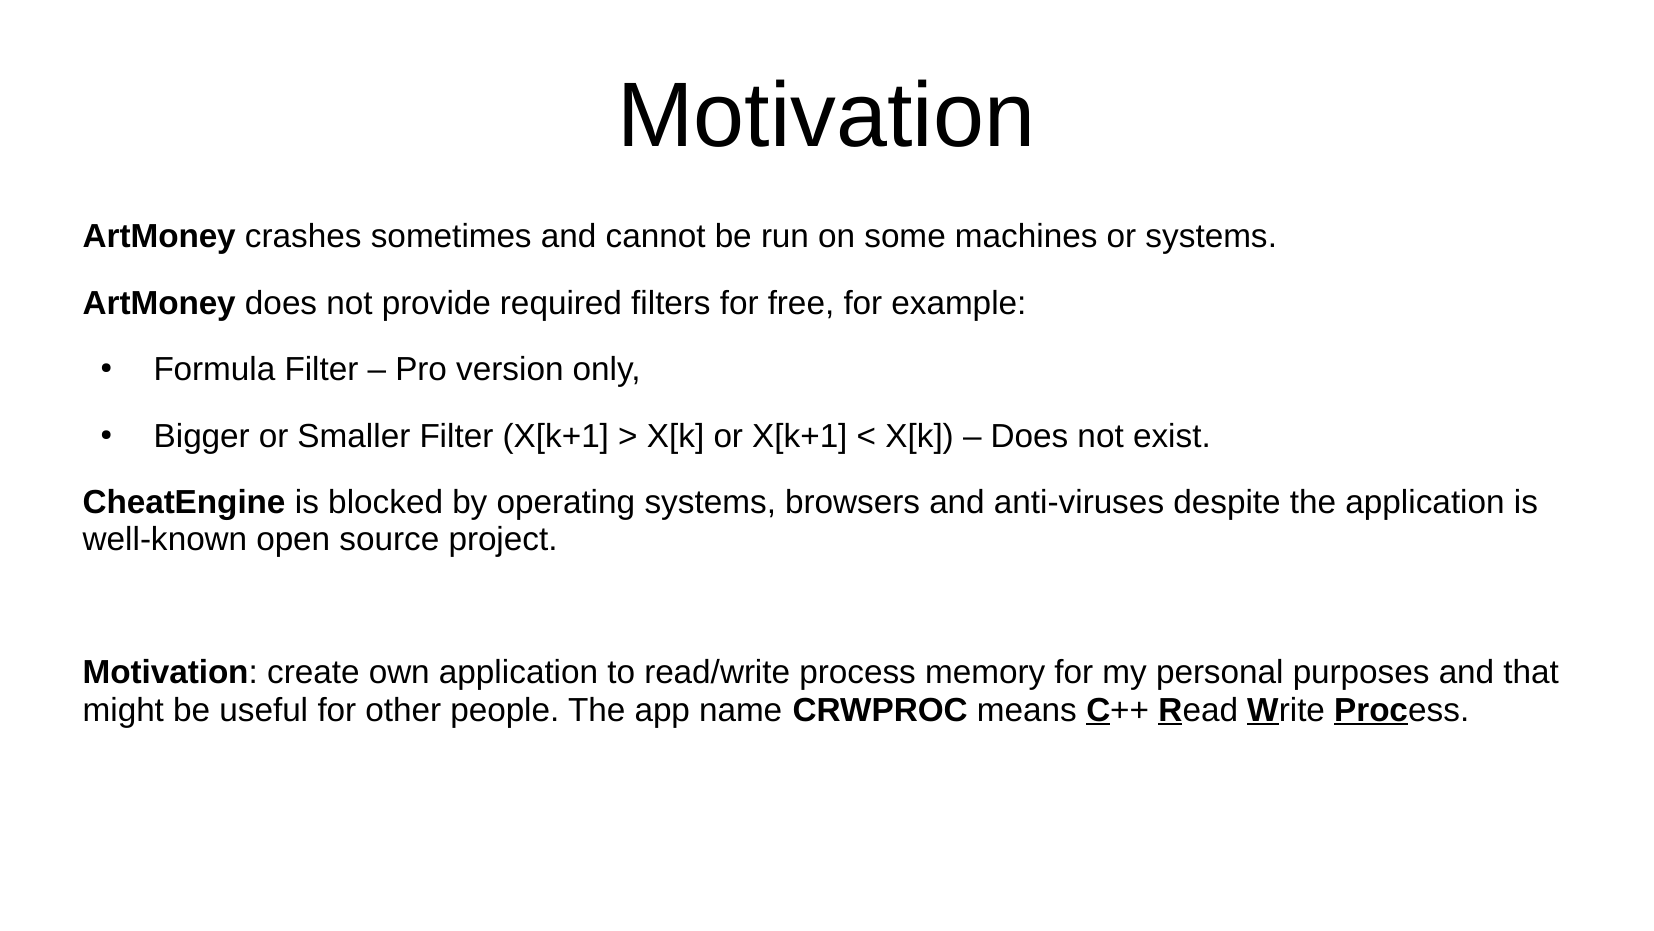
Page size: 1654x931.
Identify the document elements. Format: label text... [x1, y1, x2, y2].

title Motivation [82, 37, 1571, 193]
list ArtMoney crashes sometimes and cannot be run on some machines or systems. ArtMoney does not provide required filters for free, for example: Formula Filter – Pro version only, Bigger or Smaller Filter (X[k+1] > X[k] or X[k+1] < X[k]) – Does not exist. CheatEngine is blocked by operating systems, browsers and anti-viruses despite the application is well-known open source project. Motivation: create own application to read/write process memory for my personal purposes and that might be useful for other people. The app name CRWPROC means C++ Read Write Process. [82, 217, 1571, 758]
